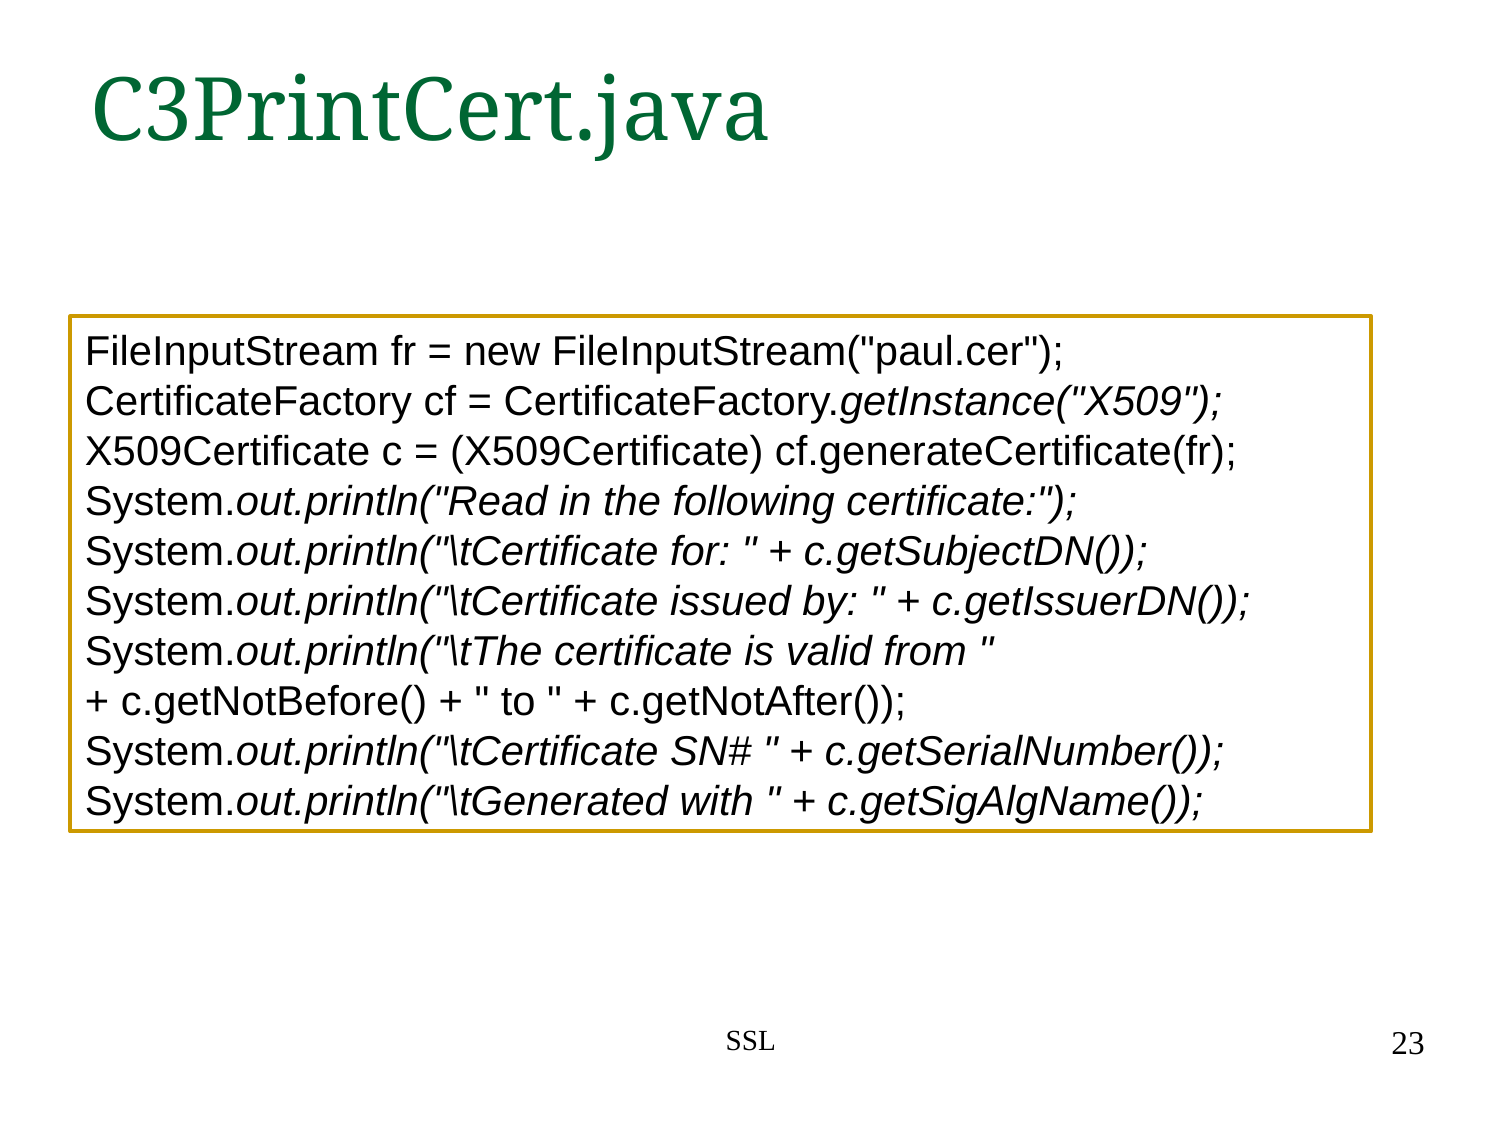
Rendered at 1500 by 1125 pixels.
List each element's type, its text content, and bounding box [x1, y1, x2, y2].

title C3PrintCert.java [75, 45, 1425, 233]
text_box FileInputStream fr = new FileInputStream("paul.cer"); CertificateFactory cf = CertificateFactory.getInstance("X509"); X509Certificate c = (X509Certificate) cf.generateCertificate(fr); System.out.println("Read in the following certificate:"); System.out.println("\tCertificate for: " + c.getSubjectDN()); System.out.println("\tCertificate issued by: " + c.getIssuerDN()); System.out.println("\tThe certificate is valid from " + c.getNotBefore() + " to " + c.getNotAfter()); System.out.println("\tCertificate SN# " + c.getSerialNumber()); System.out.println("\tGenerated with " + c.getSigAlgName()); [70, 316, 1372, 832]
